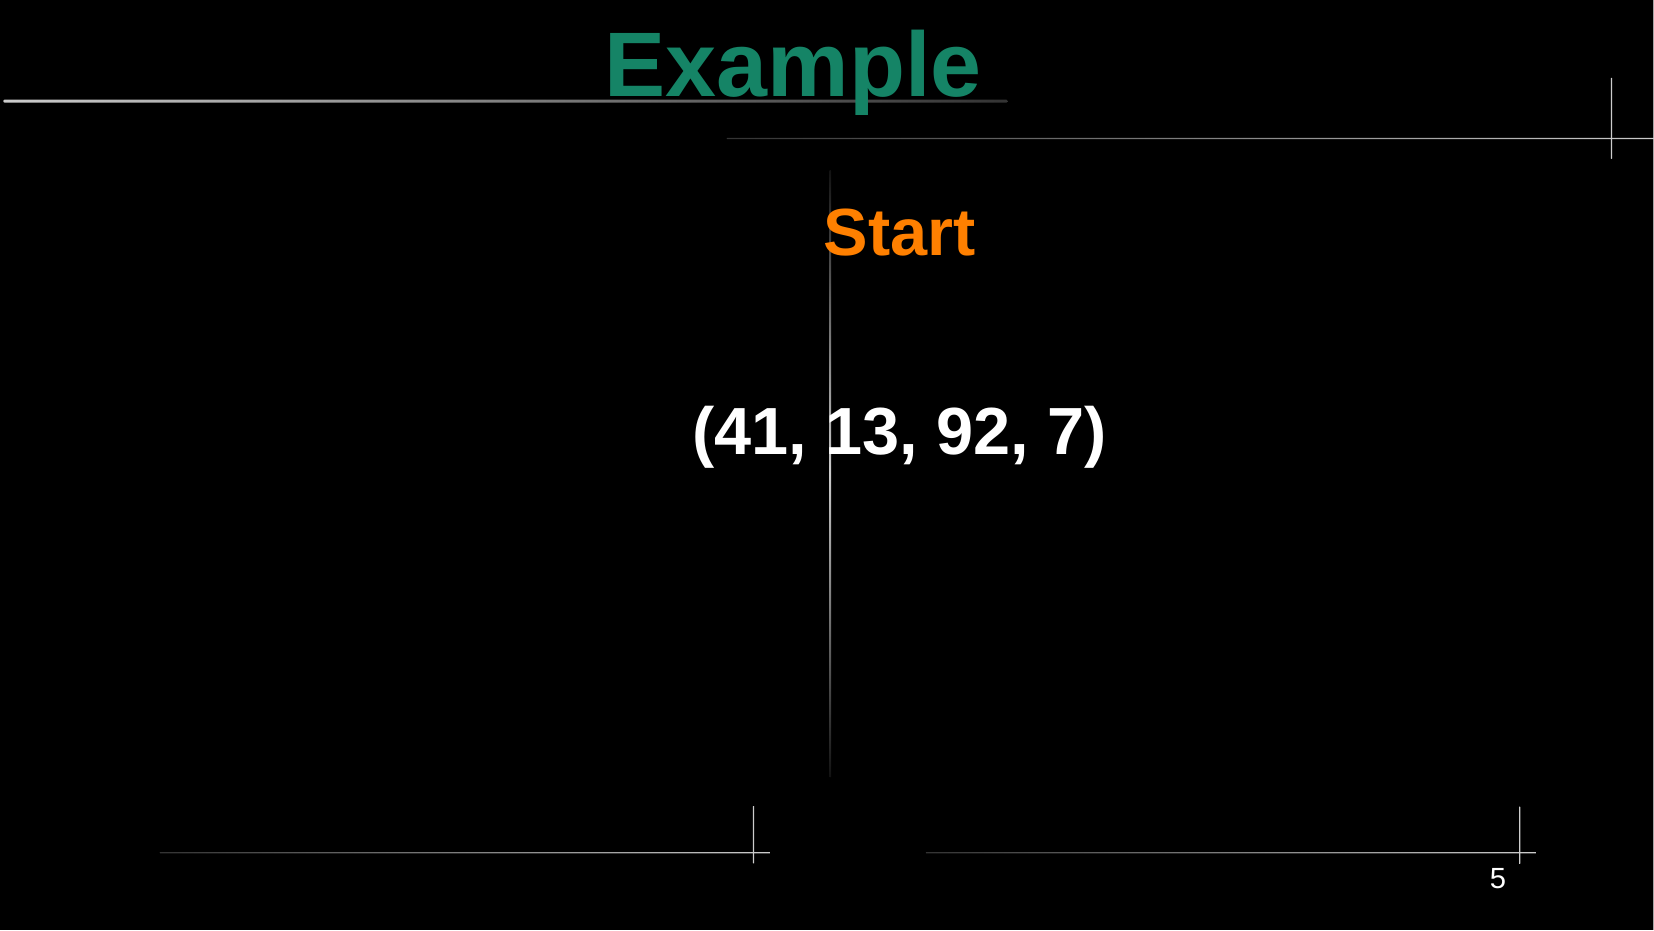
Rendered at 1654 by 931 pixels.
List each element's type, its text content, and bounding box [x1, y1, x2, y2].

title Example [23, 11, 1589, 119]
text_box Start (41, 13, 92, 7) [562, 187, 1238, 526]
